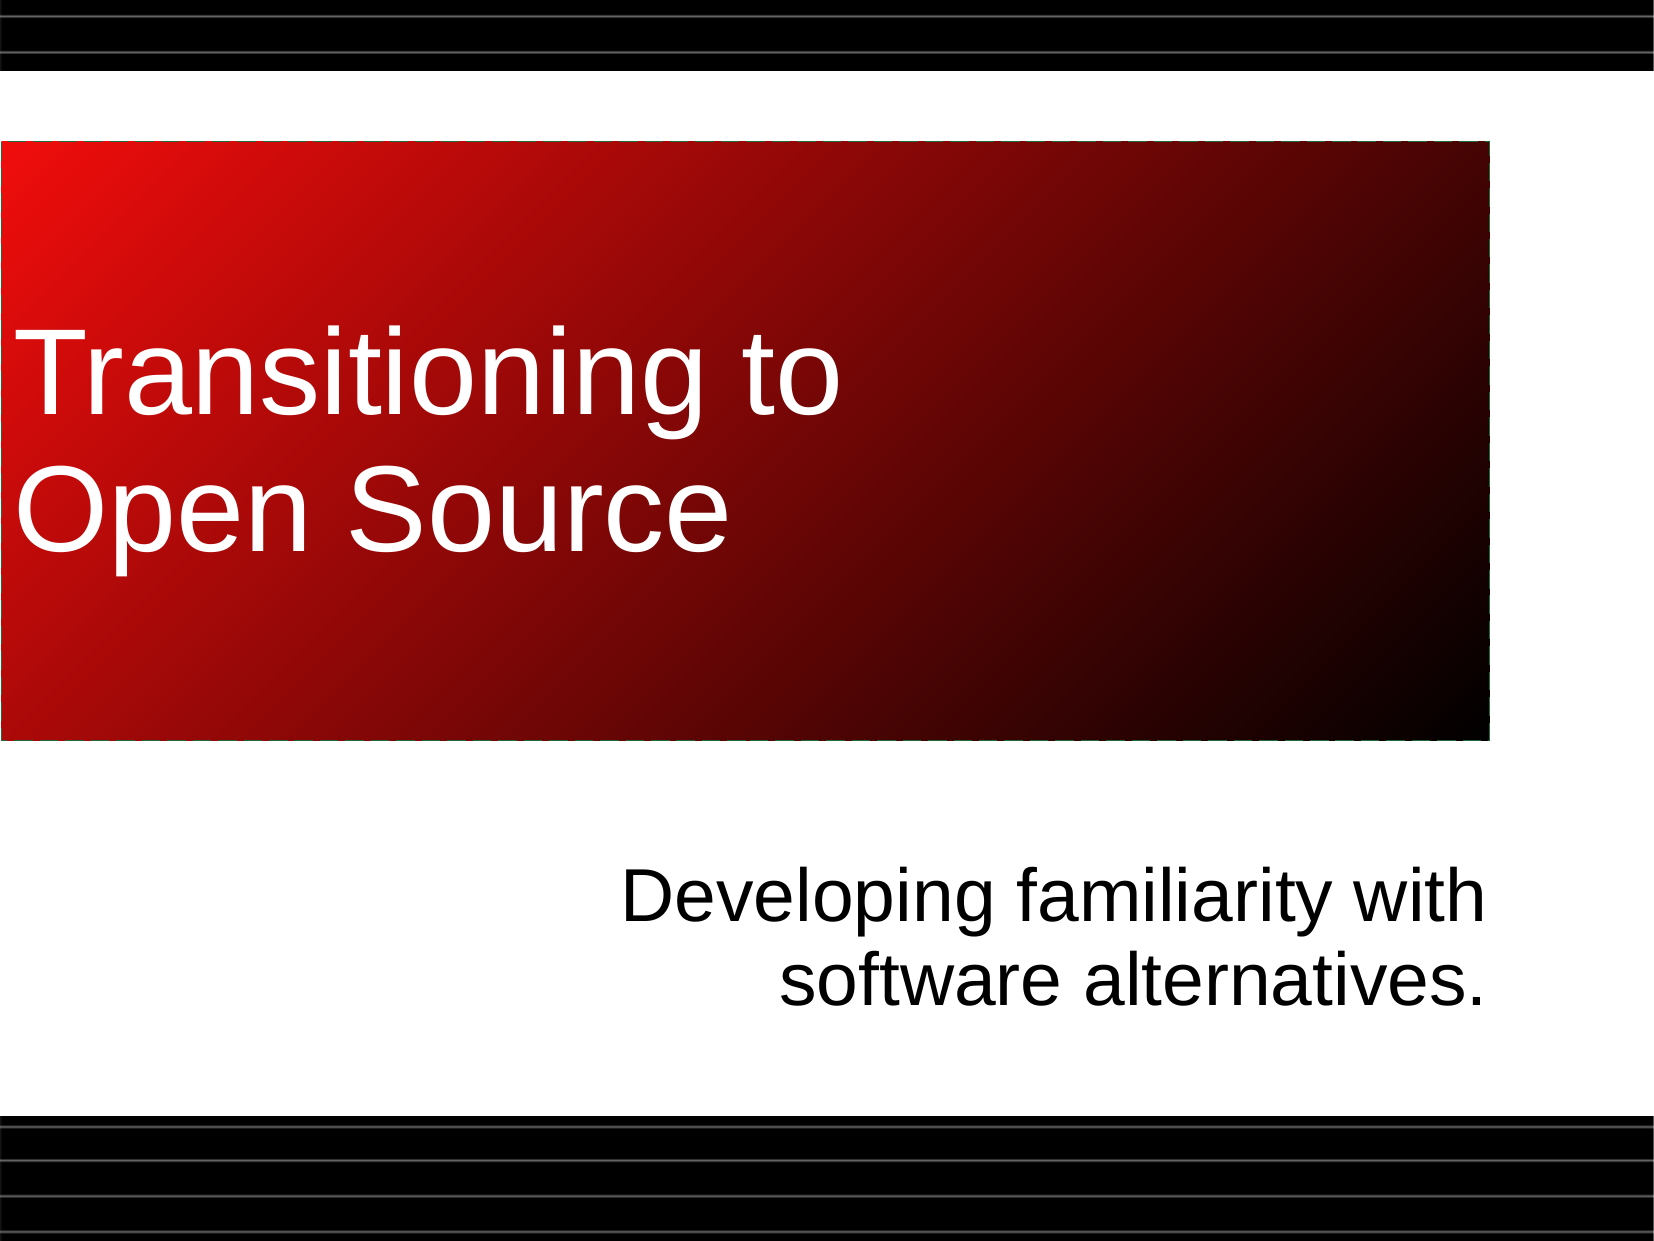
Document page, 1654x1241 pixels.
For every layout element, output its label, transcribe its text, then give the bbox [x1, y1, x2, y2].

picture [0, 1116, 1654, 1241]
subtitle Developing familiarity with software alternatives. [495, 787, 1489, 1087]
title Transitioning to Open Source [1, 141, 1490, 741]
picture [0, 0, 1654, 71]
